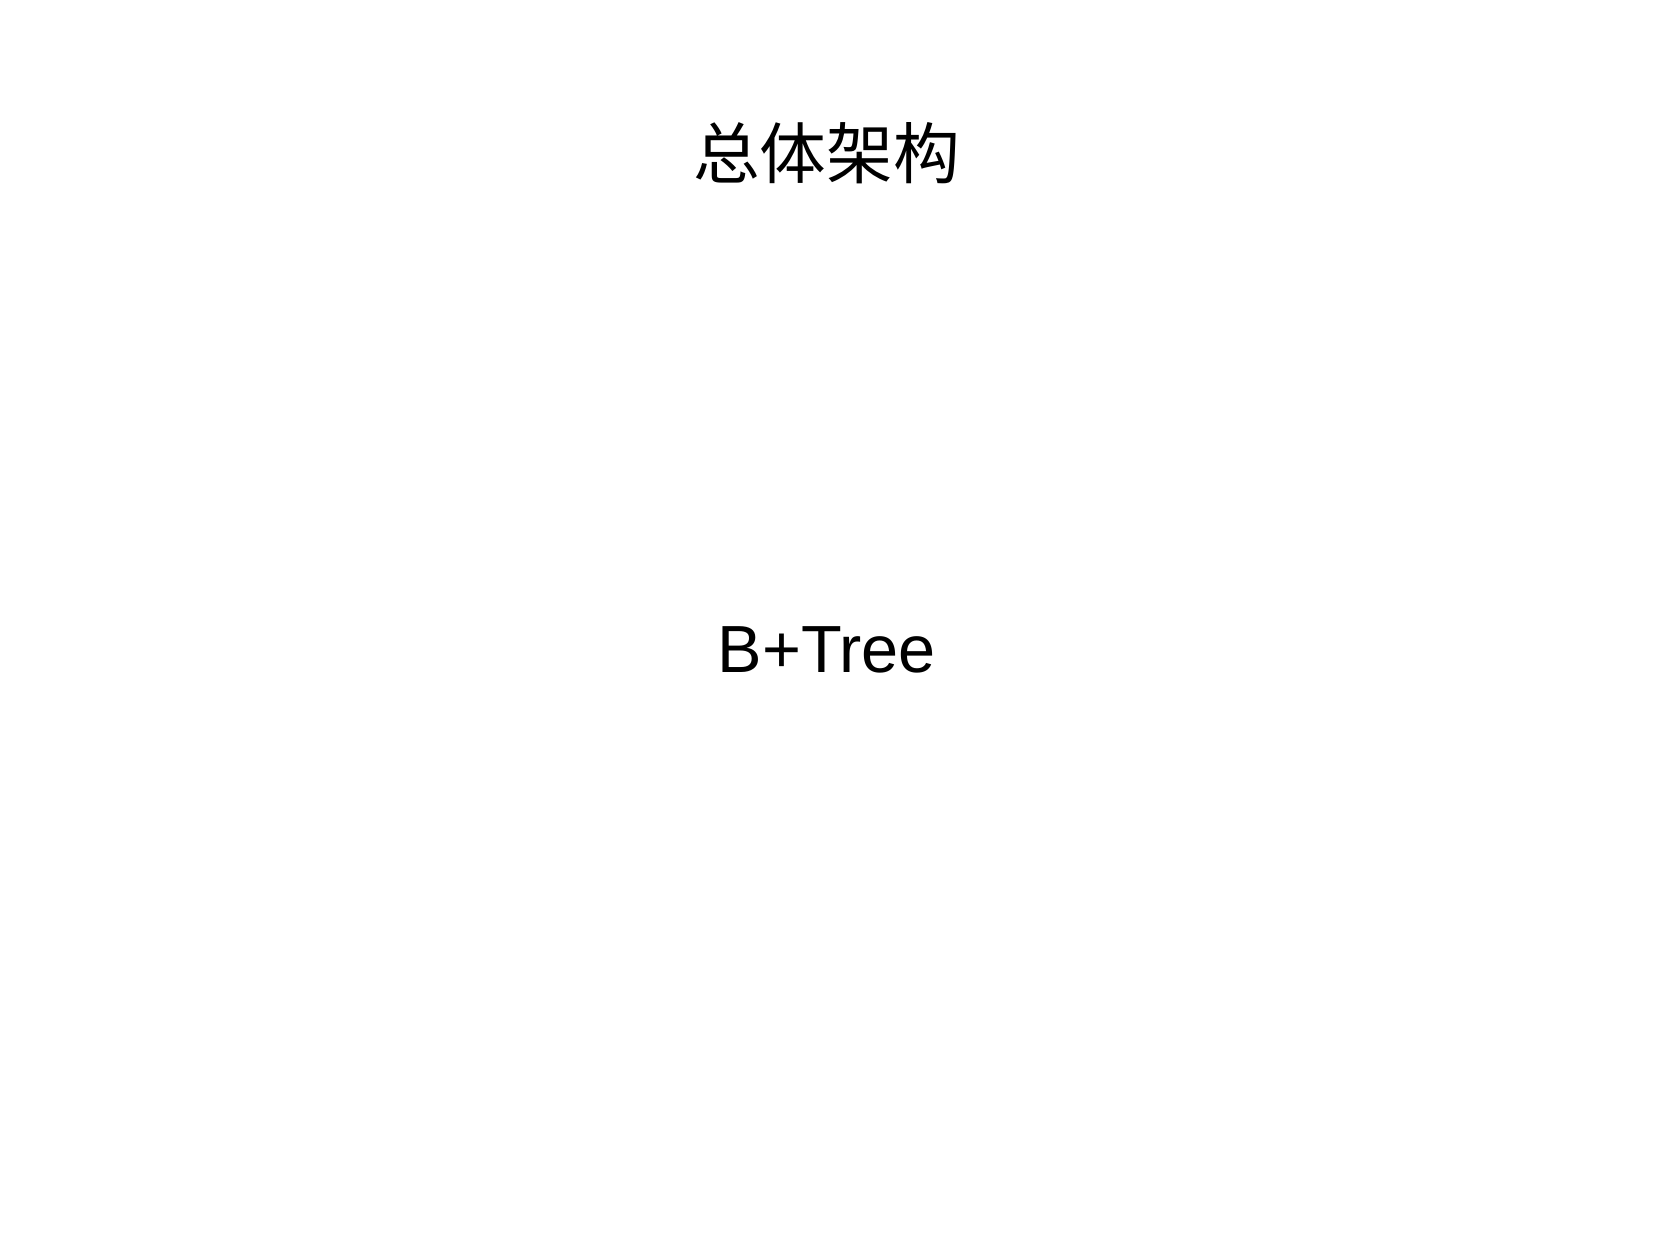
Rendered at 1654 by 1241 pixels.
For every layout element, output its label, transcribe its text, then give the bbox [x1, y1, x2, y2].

subtitle B+Tree [82, 290, 1571, 1010]
title 总体架构 [82, 49, 1571, 257]
